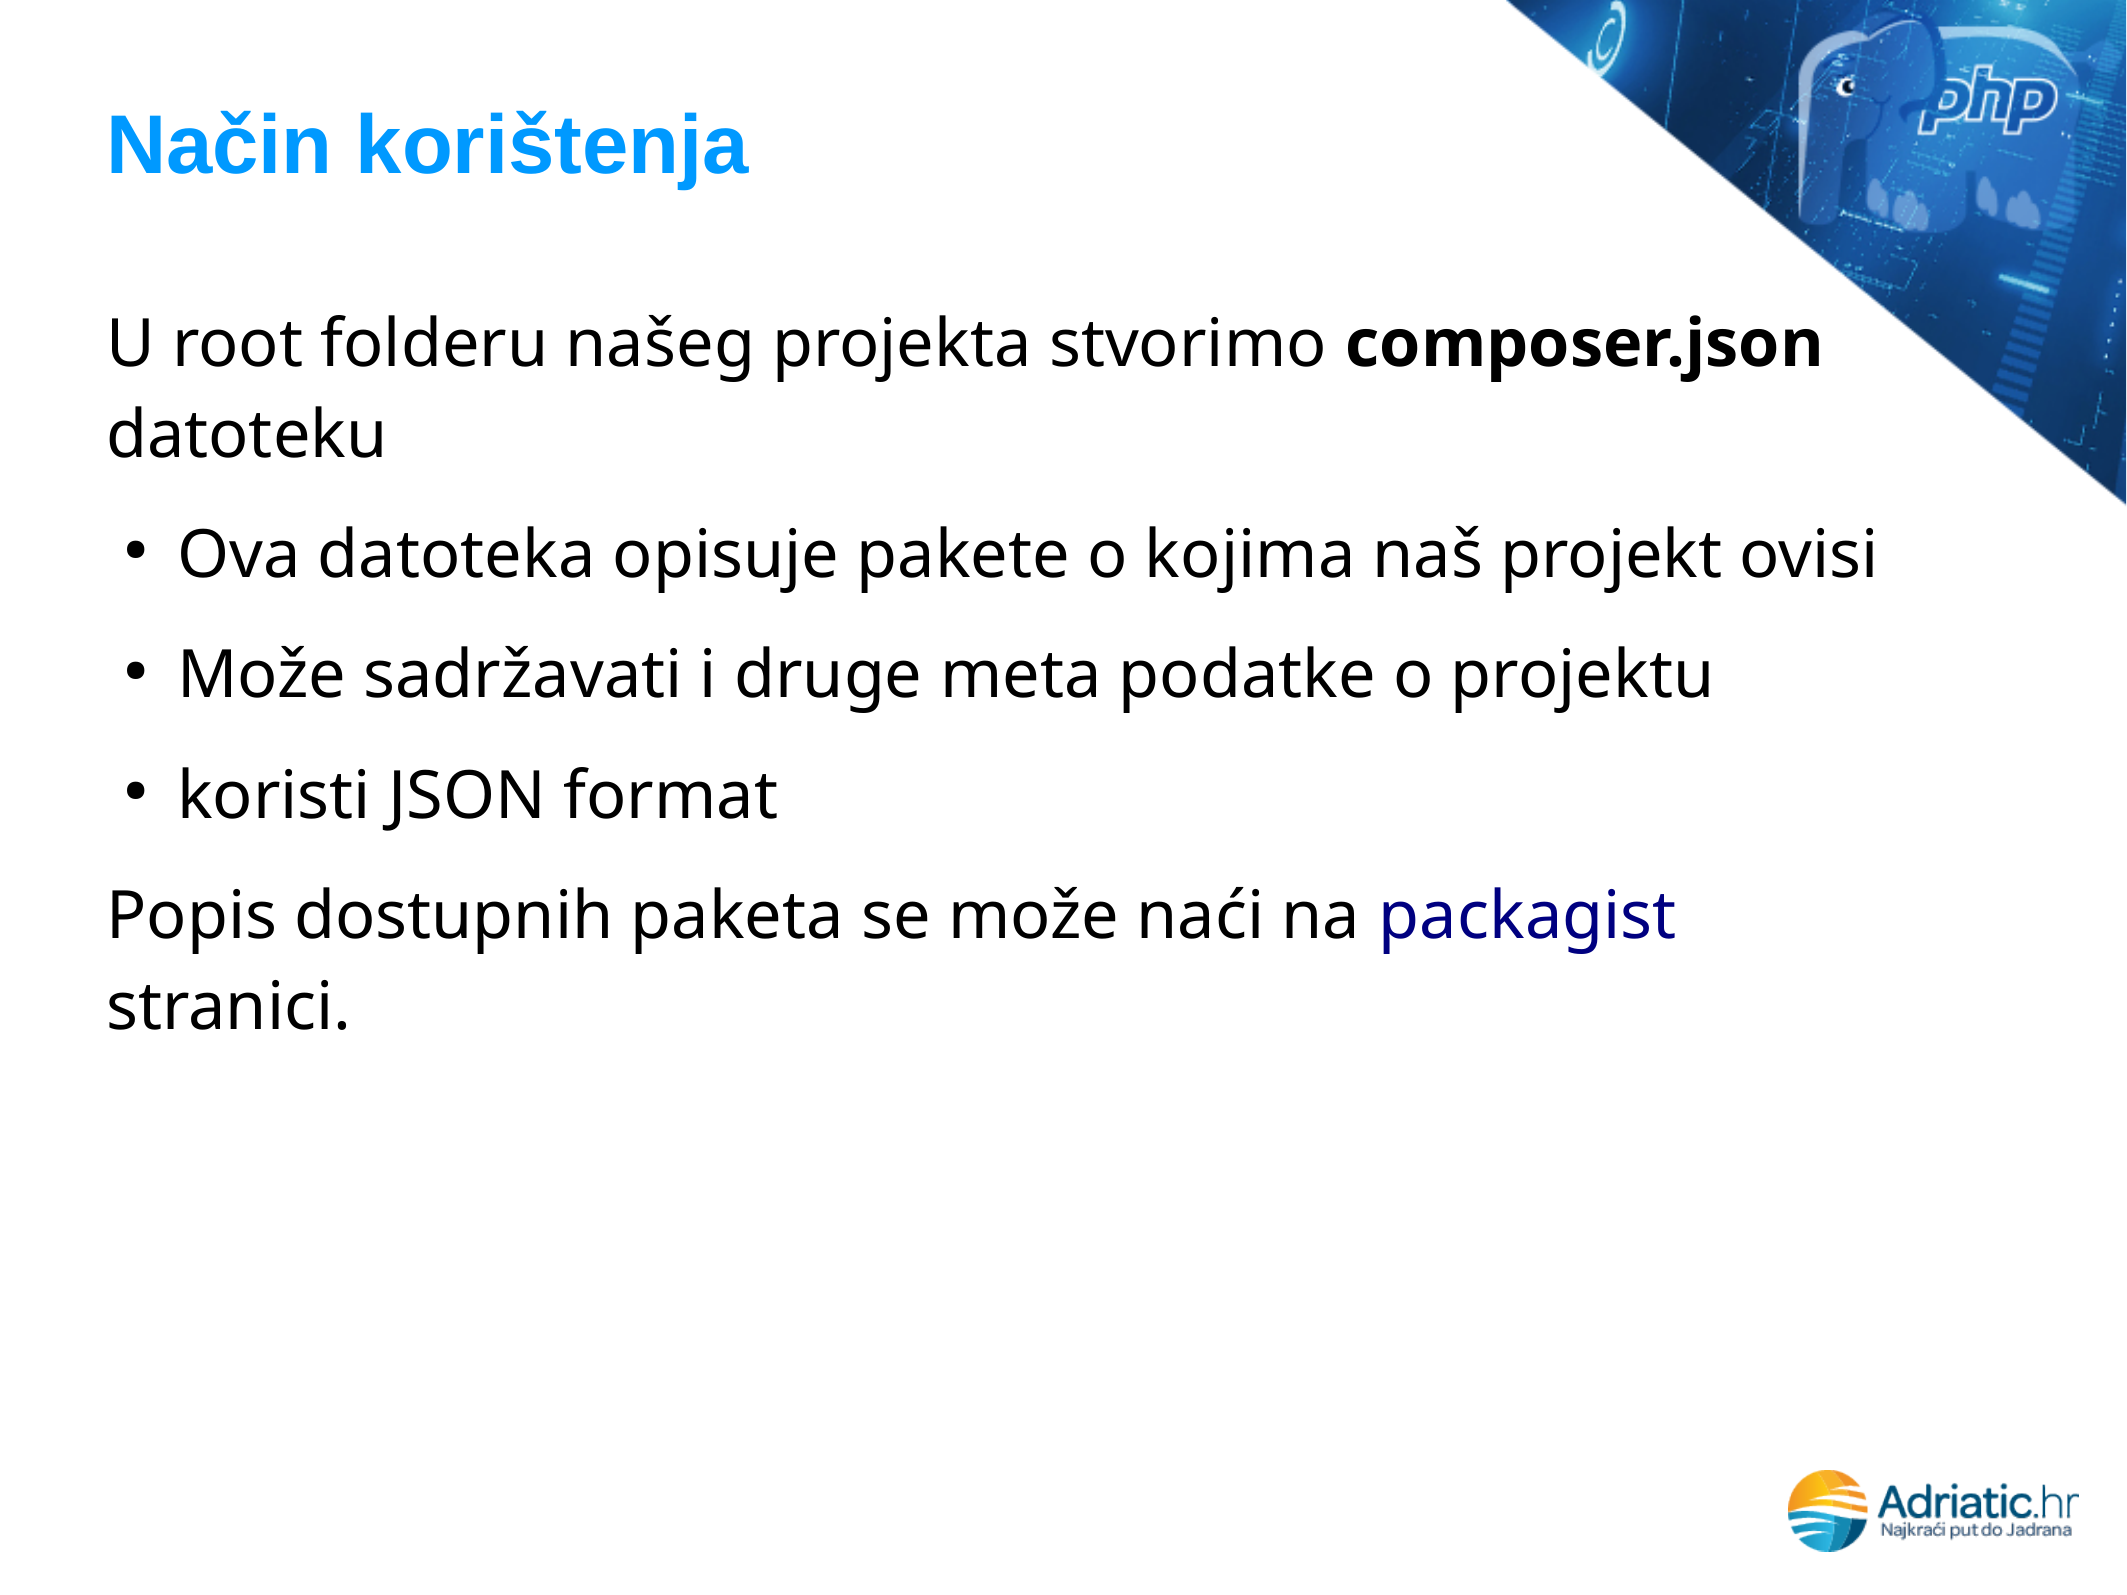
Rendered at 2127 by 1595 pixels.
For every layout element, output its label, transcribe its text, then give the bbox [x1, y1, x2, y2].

list U root folderu našeg projekta stvorimo composer.json datoteku Ova datoteka opisuje pakete o kojima naš projekt ovisi Može sadržavati i druge meta podatke o projektu koristi JSON format Popis dostupnih paketa se može naći na packagist stranici. [106, 295, 1926, 1453]
title Način korištenja [106, 70, 1630, 219]
picture [1505, 0, 2127, 625]
picture [1788, 1470, 2079, 1552]
